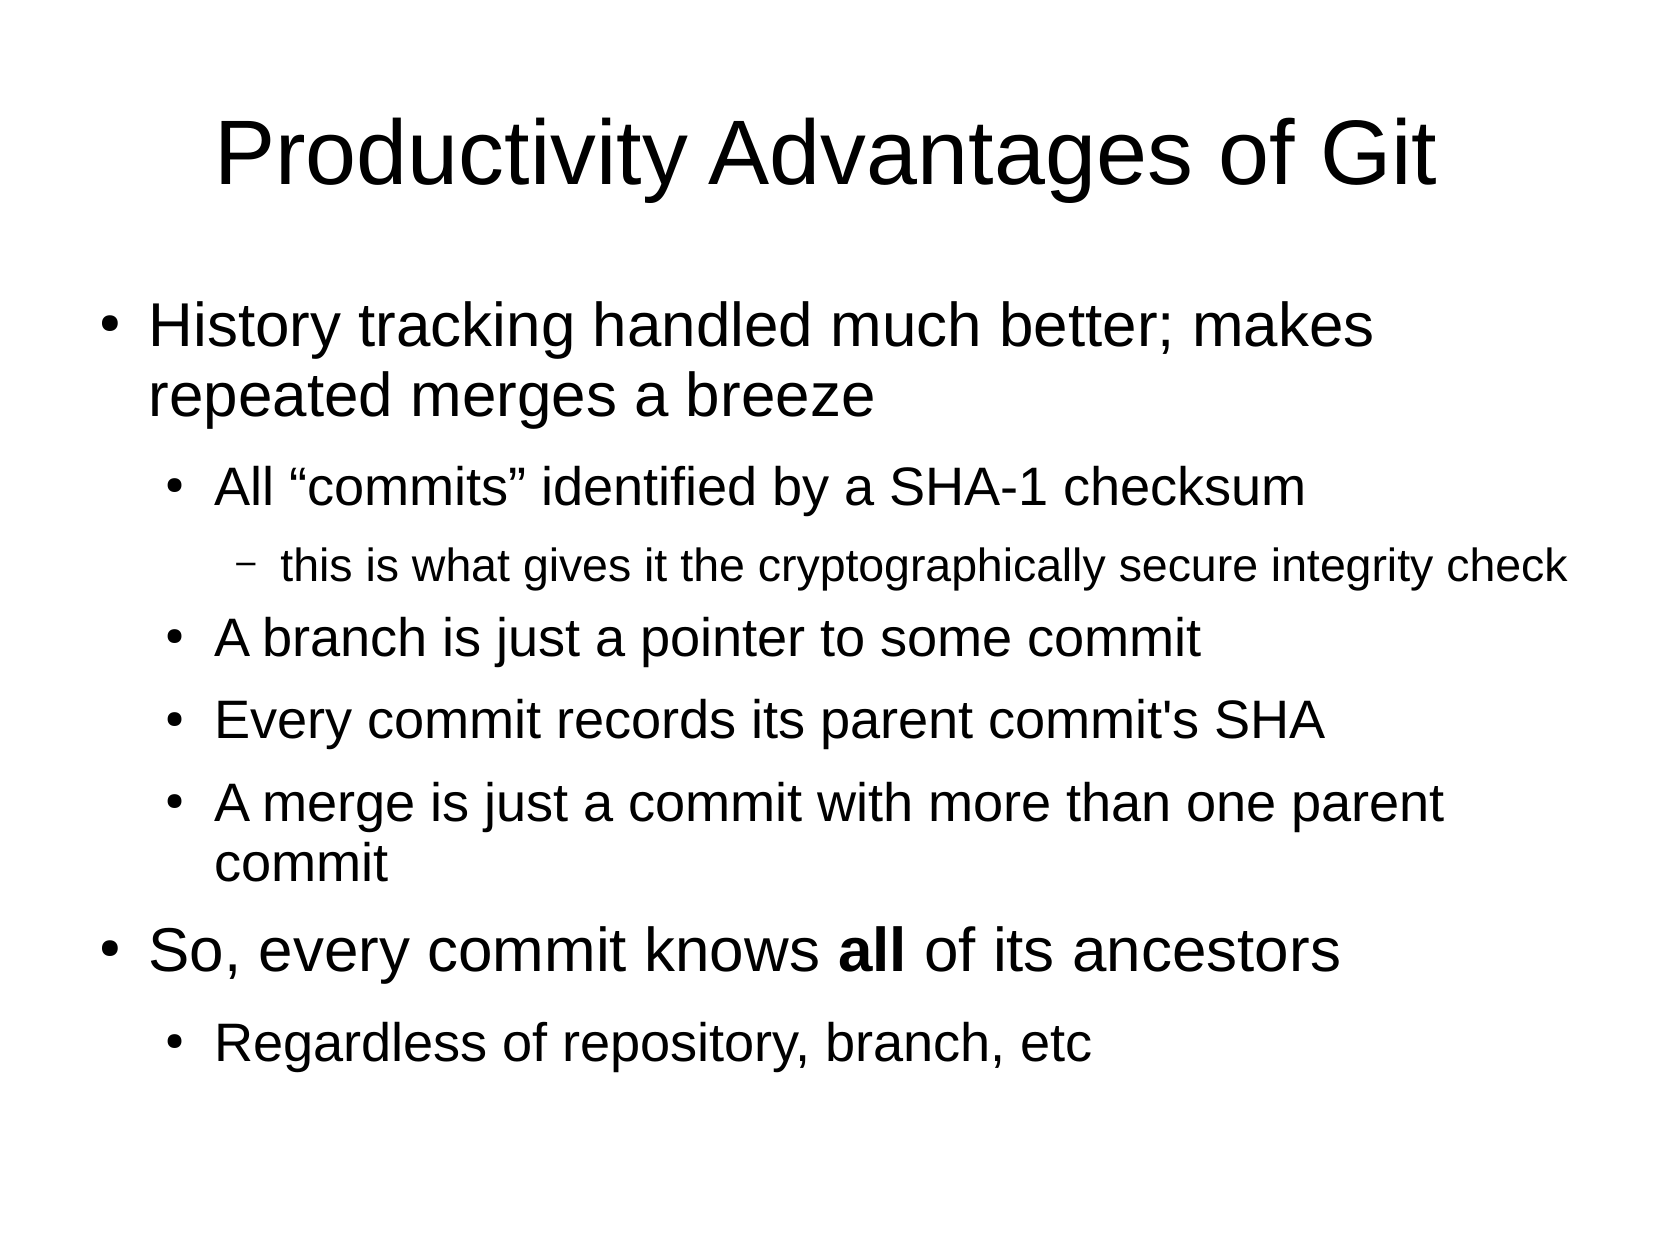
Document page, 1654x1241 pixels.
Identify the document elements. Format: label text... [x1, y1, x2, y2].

list History tracking handled much better; makes repeated merges a breeze All “commits” identified by a SHA-1 checksum this is what gives it the cryptographically secure integrity check A branch is just a pointer to some commit Every commit records its parent commit's SHA A merge is just a commit with more than one parent commit So, every commit knows all of its ancestors Regardless of repository, branch, etc [82, 290, 1571, 1109]
title Productivity Advantages of Git [82, 56, 1571, 250]
